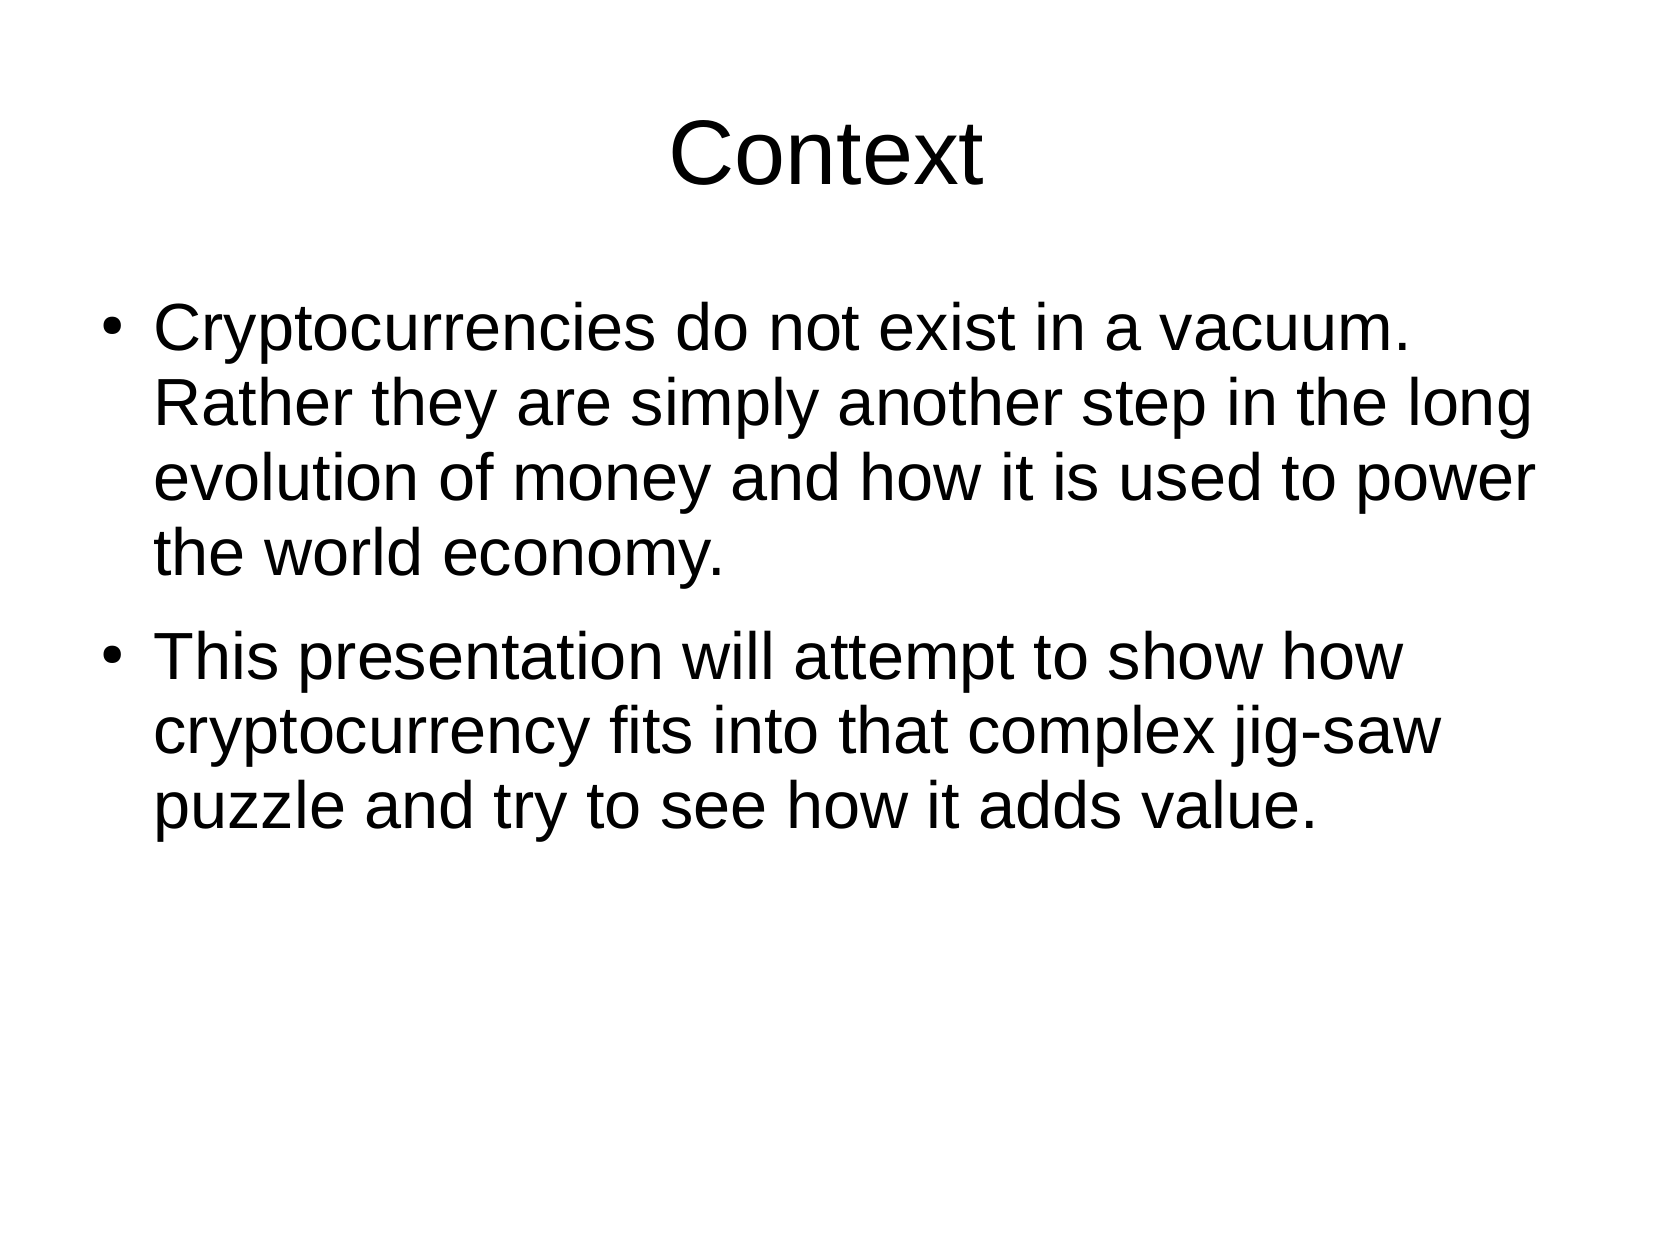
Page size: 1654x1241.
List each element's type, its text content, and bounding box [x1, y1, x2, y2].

list Cryptocurrencies do not exist in a vacuum. Rather they are simply another step in the long evolution of money and how it is used to power the world economy. This presentation will attempt to show how cryptocurrency fits into that complex jig-saw puzzle and try to see how it adds value. [82, 290, 1571, 1010]
title Context [82, 49, 1571, 257]
